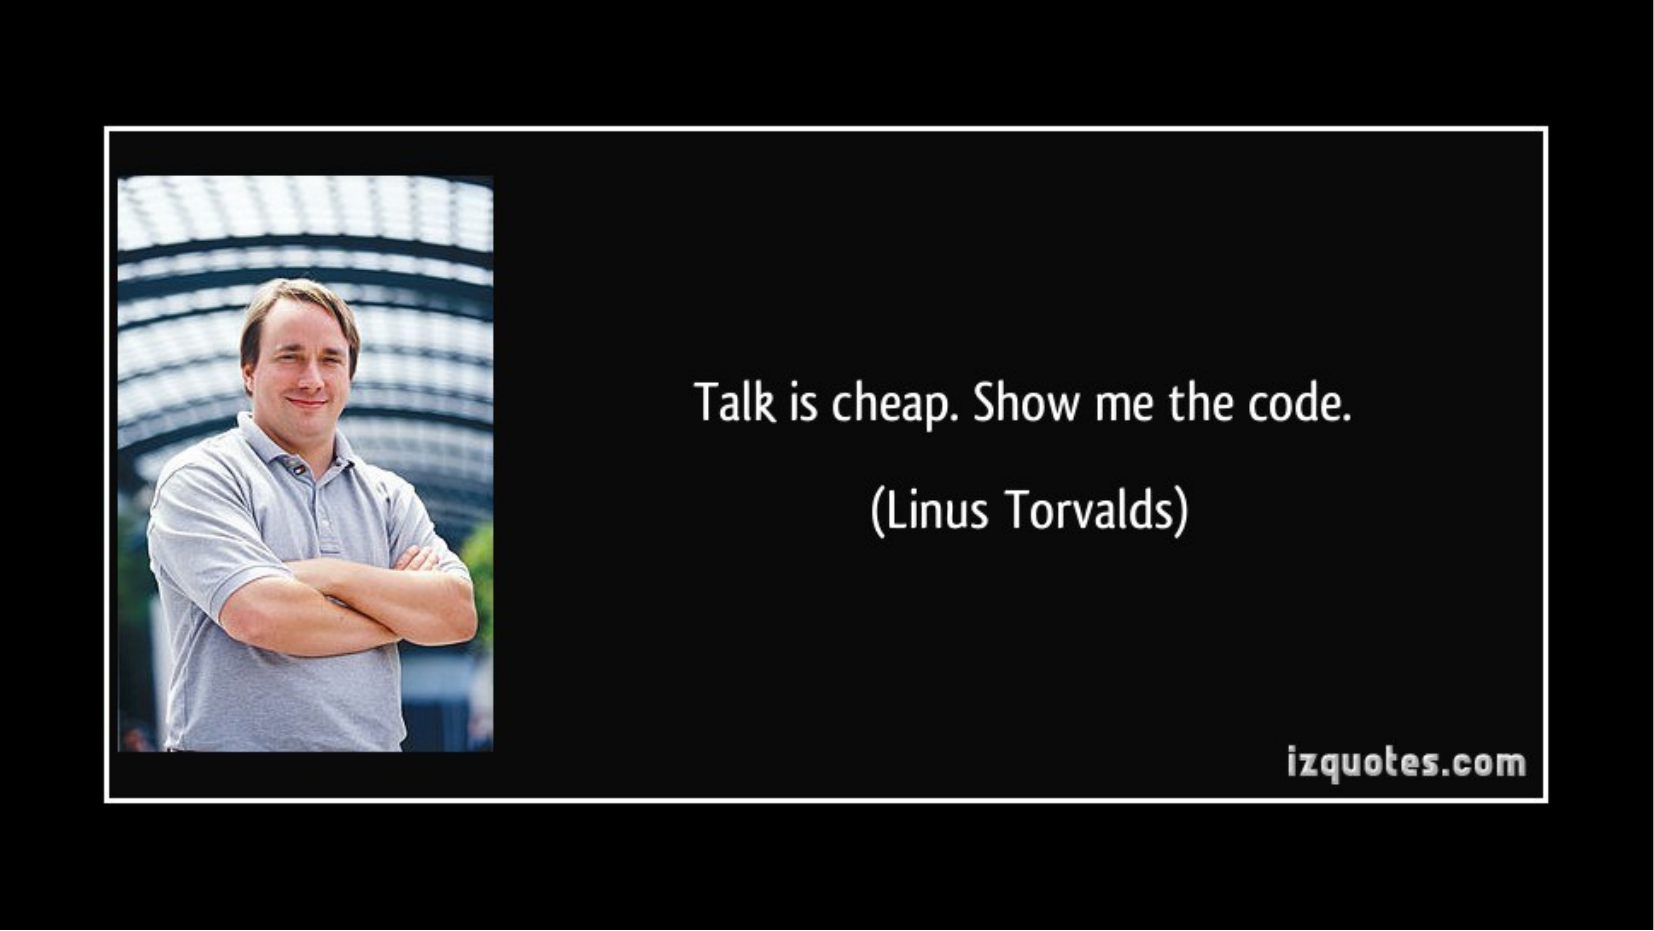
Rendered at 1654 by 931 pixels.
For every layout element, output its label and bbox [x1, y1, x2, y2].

picture [101, 123, 1552, 807]
